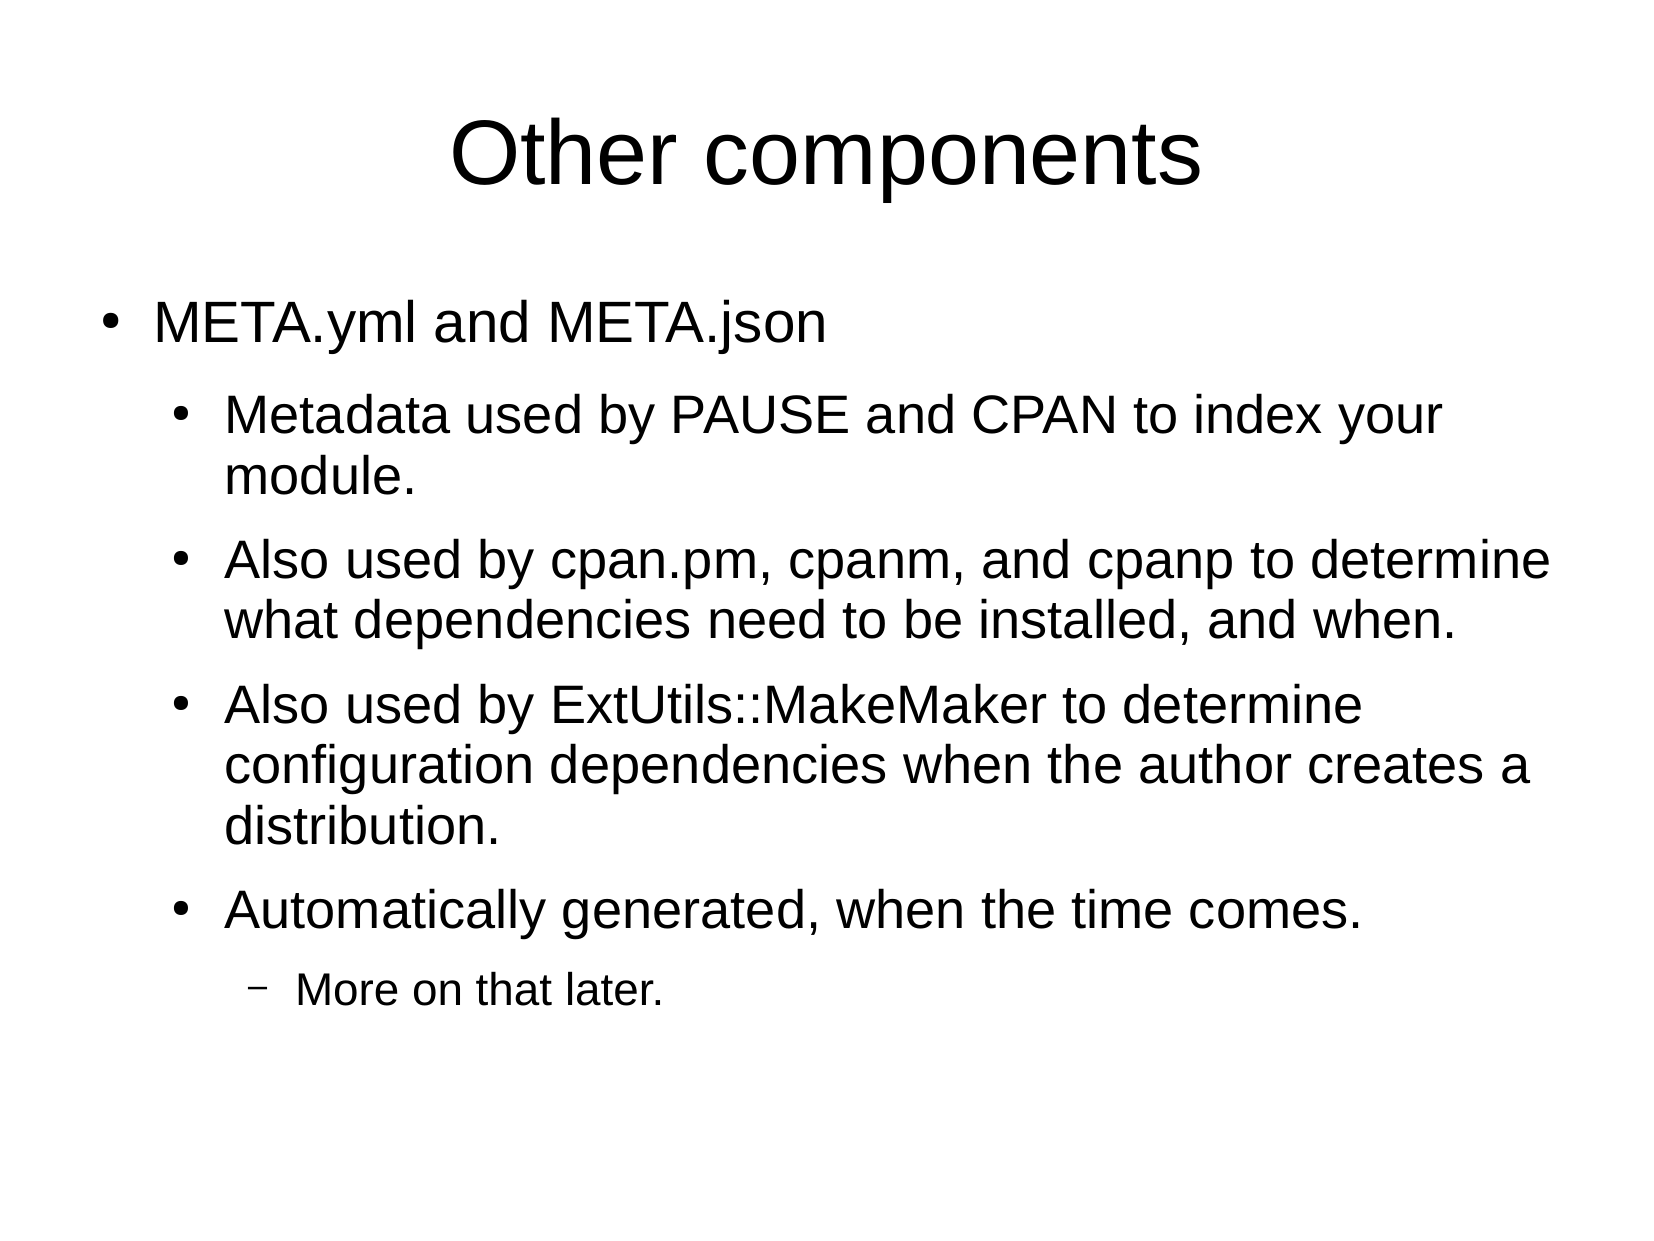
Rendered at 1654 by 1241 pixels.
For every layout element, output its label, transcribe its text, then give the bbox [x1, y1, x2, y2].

title Other components [82, 49, 1571, 257]
list META.yml and META.json Metadata used by PAUSE and CPAN to index your module. Also used by cpan.pm, cpanm, and cpanp to determine what dependencies need to be installed, and when. Also used by ExtUtils::MakeMaker to determine configuration dependencies when the author creates a distribution. Automatically generated, when the time comes. More on that later. [82, 290, 1571, 1109]
